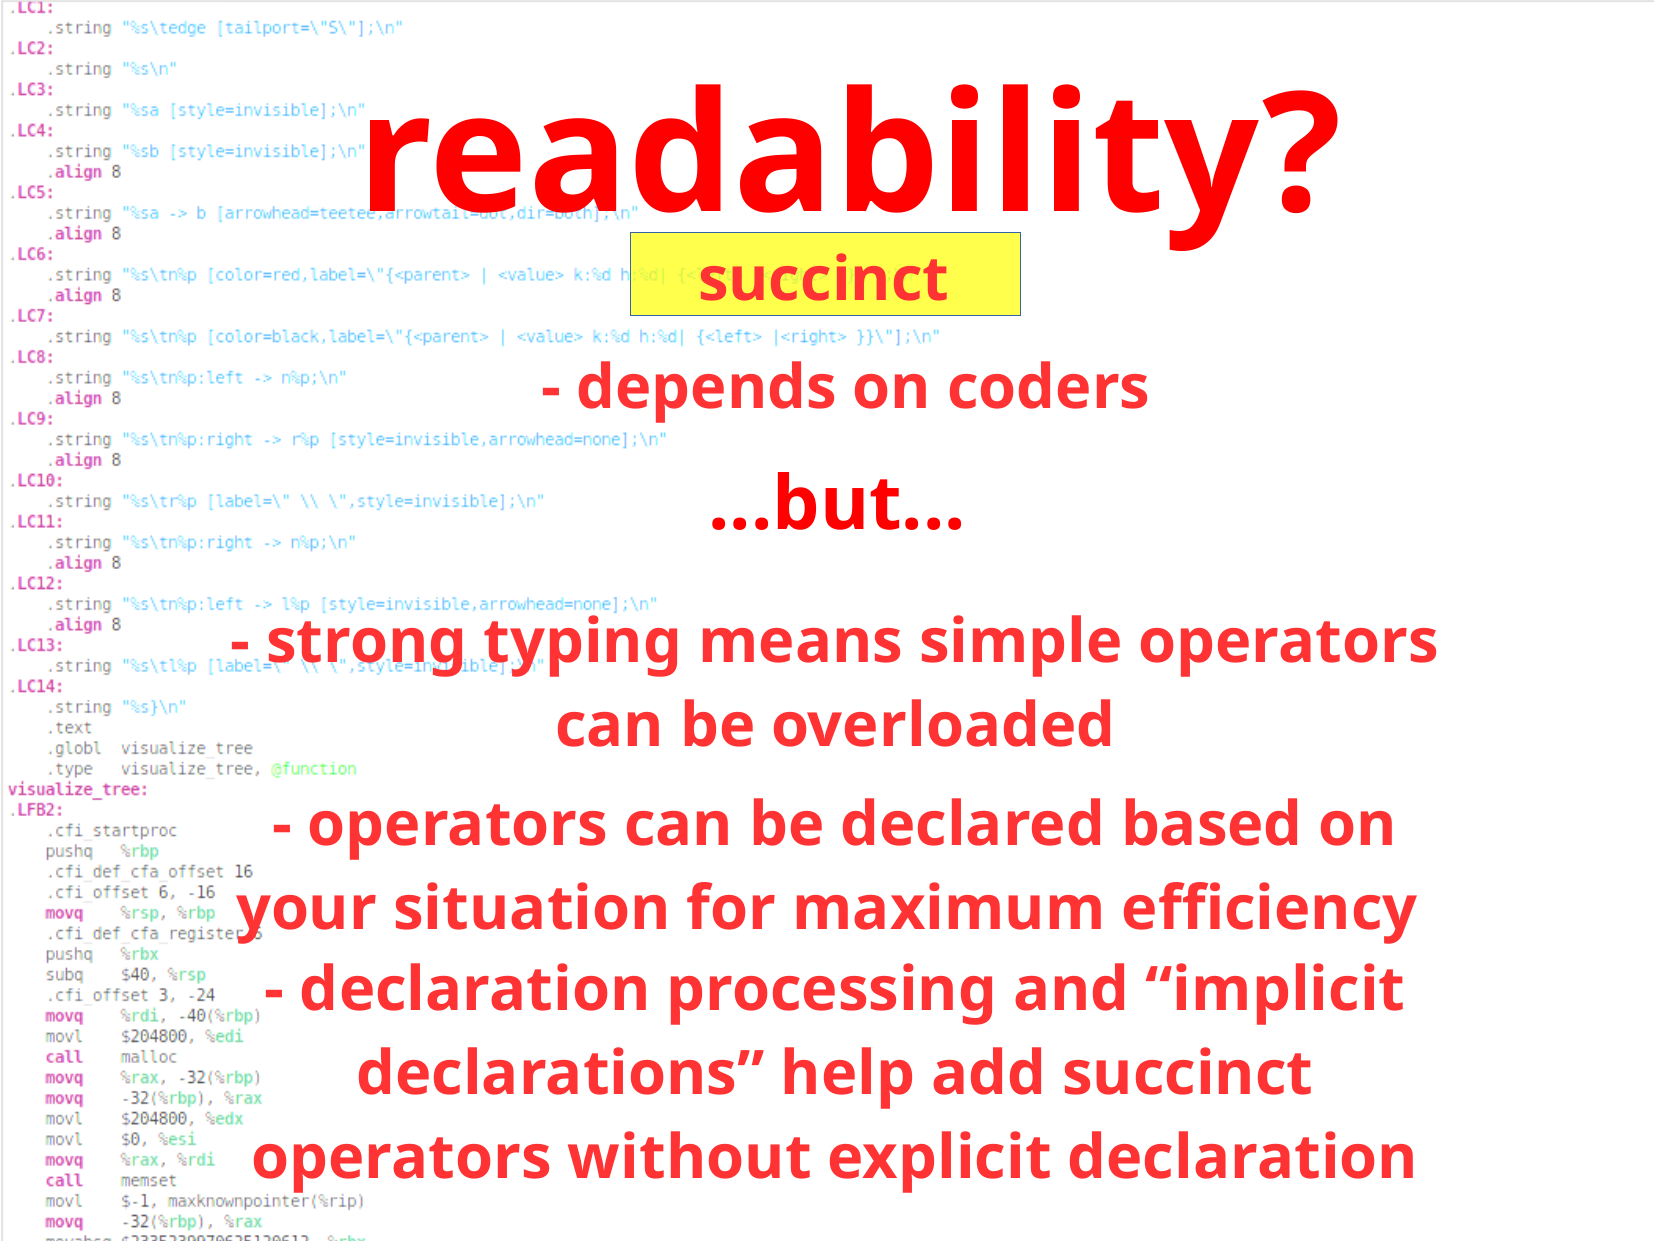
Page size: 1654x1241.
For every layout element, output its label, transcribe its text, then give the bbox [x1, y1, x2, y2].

picture [0, 0, 1654, 1241]
text_box - depends on coders [267, 335, 1425, 436]
text_box - strong typing means simple operators can be overloaded [196, 589, 1475, 772]
text_box ...but... [693, 441, 982, 560]
text_box - operators can be declared based on your situation for maximum efficiency [196, 772, 1475, 937]
text_box succinct [615, 227, 1033, 327]
text_box - declaration processing and “implicit declarations” help add succinct operators without explicit declaration [196, 937, 1475, 1208]
text_box readability? [307, 25, 1393, 271]
